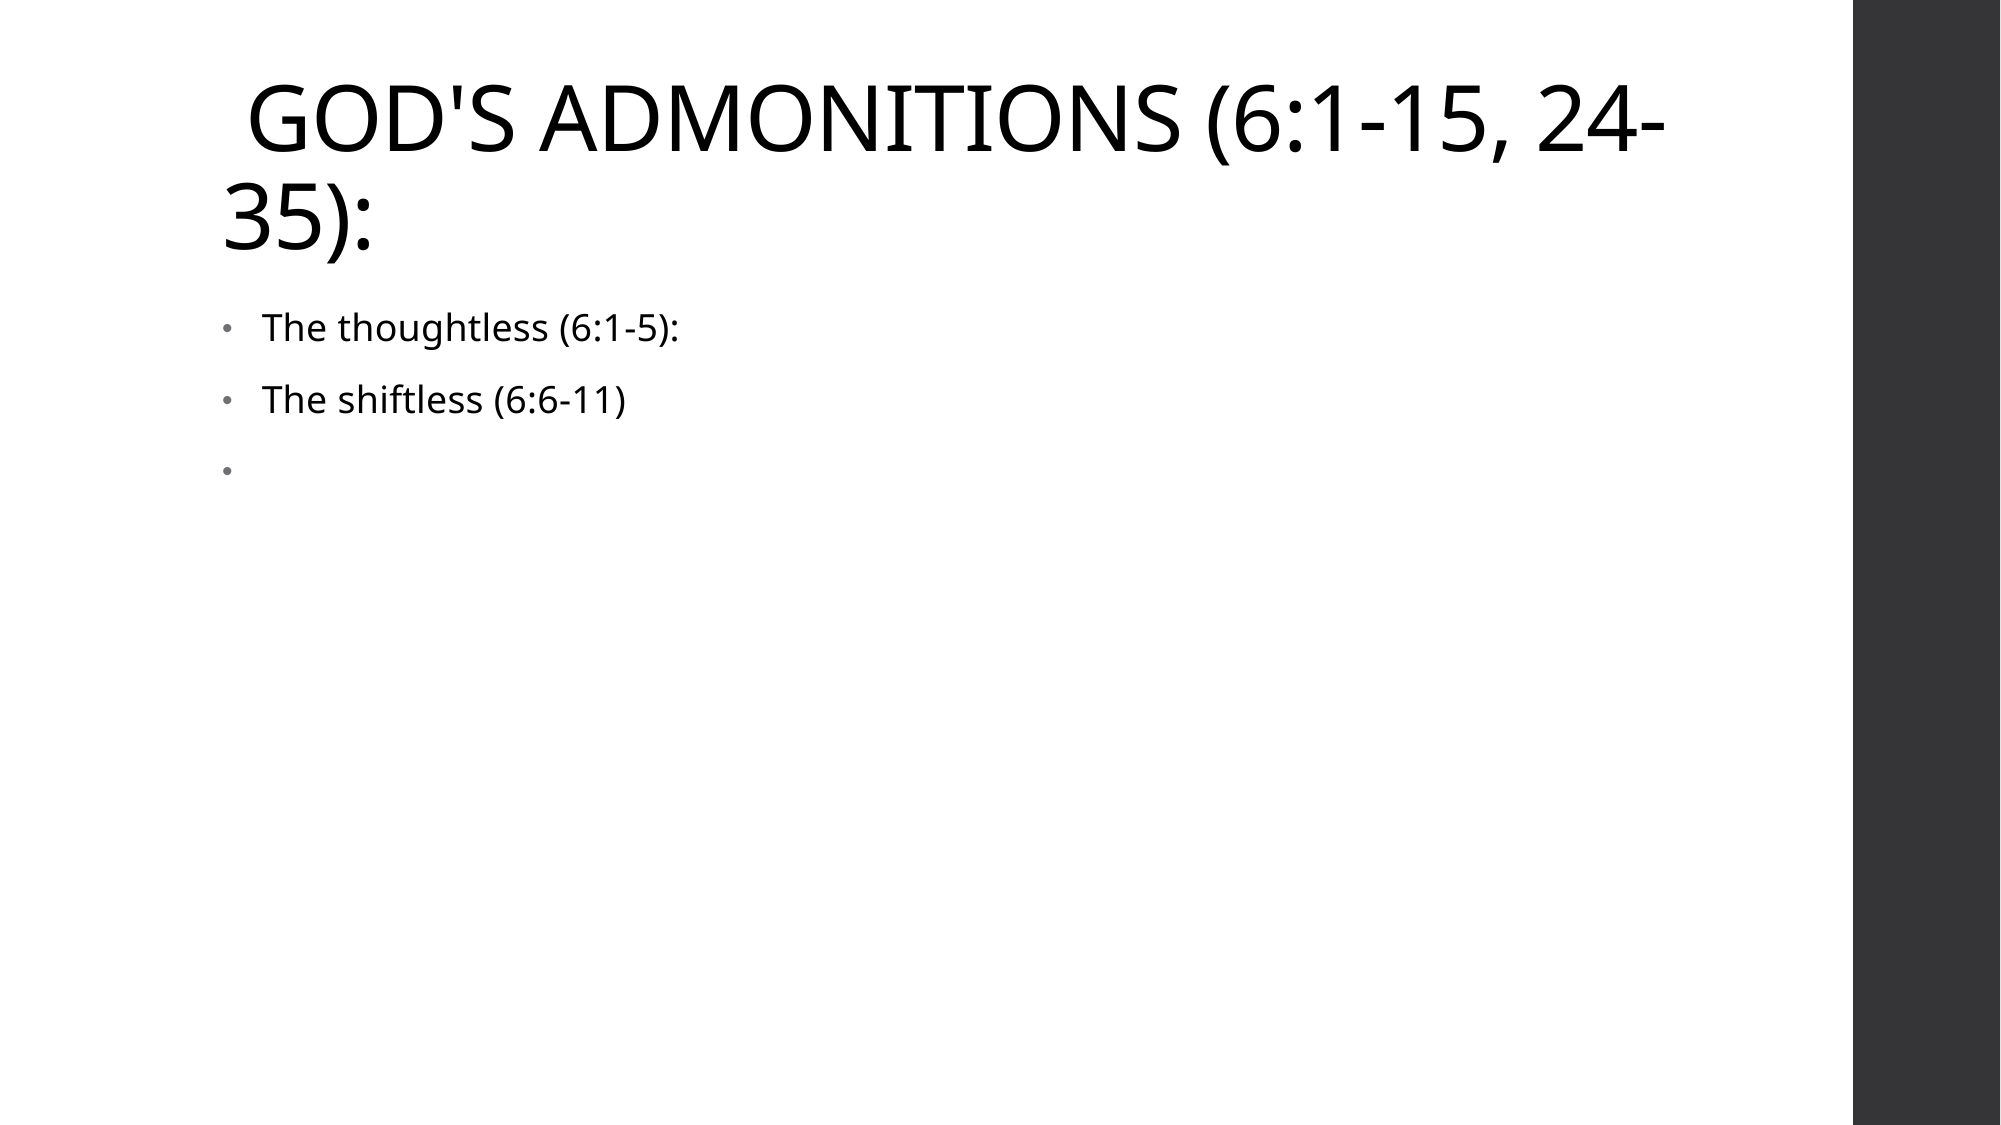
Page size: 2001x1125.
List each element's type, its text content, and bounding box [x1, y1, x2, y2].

list The thoughtless (6:1-5): The shiftless (6:6-11) [206, 299, 1617, 1014]
title GOD'S ADMONITIONS (6:1-15, 24-35): [206, 60, 1797, 278]
